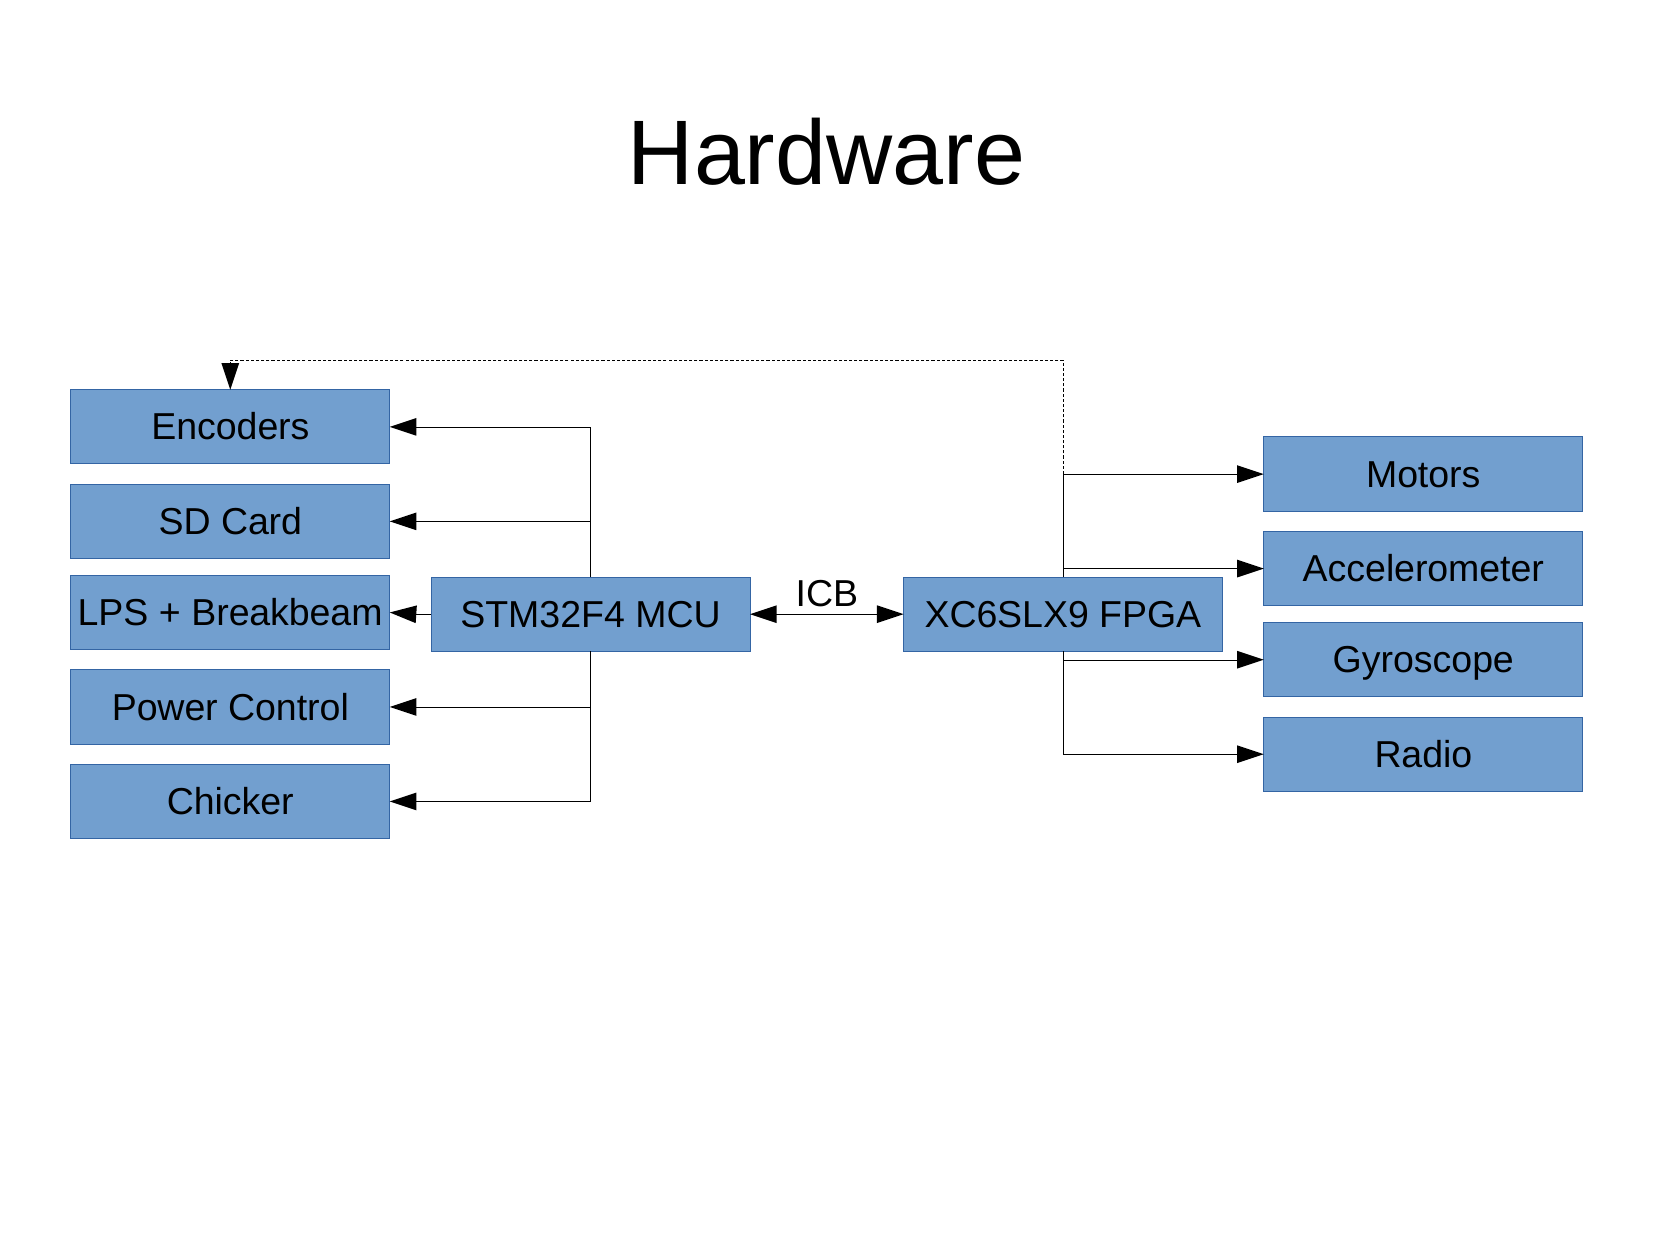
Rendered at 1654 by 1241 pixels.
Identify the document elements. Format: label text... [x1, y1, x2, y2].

text_box LPS + Breakbeam [70, 575, 390, 650]
text_box Power Control [70, 669, 390, 745]
text_box STM32F4 MCU [431, 577, 751, 652]
text_box Radio [1263, 717, 1583, 792]
text_box Accelerometer [1263, 531, 1583, 606]
text_box Encoders [70, 389, 390, 464]
title Hardware [82, 49, 1571, 257]
text_box XC6SLX9 FPGA [903, 577, 1223, 652]
text_box SD Card [70, 484, 390, 559]
text_box Motors [1263, 436, 1583, 512]
text_box Gyroscope [1263, 622, 1583, 697]
text_box Chicker [70, 764, 390, 839]
